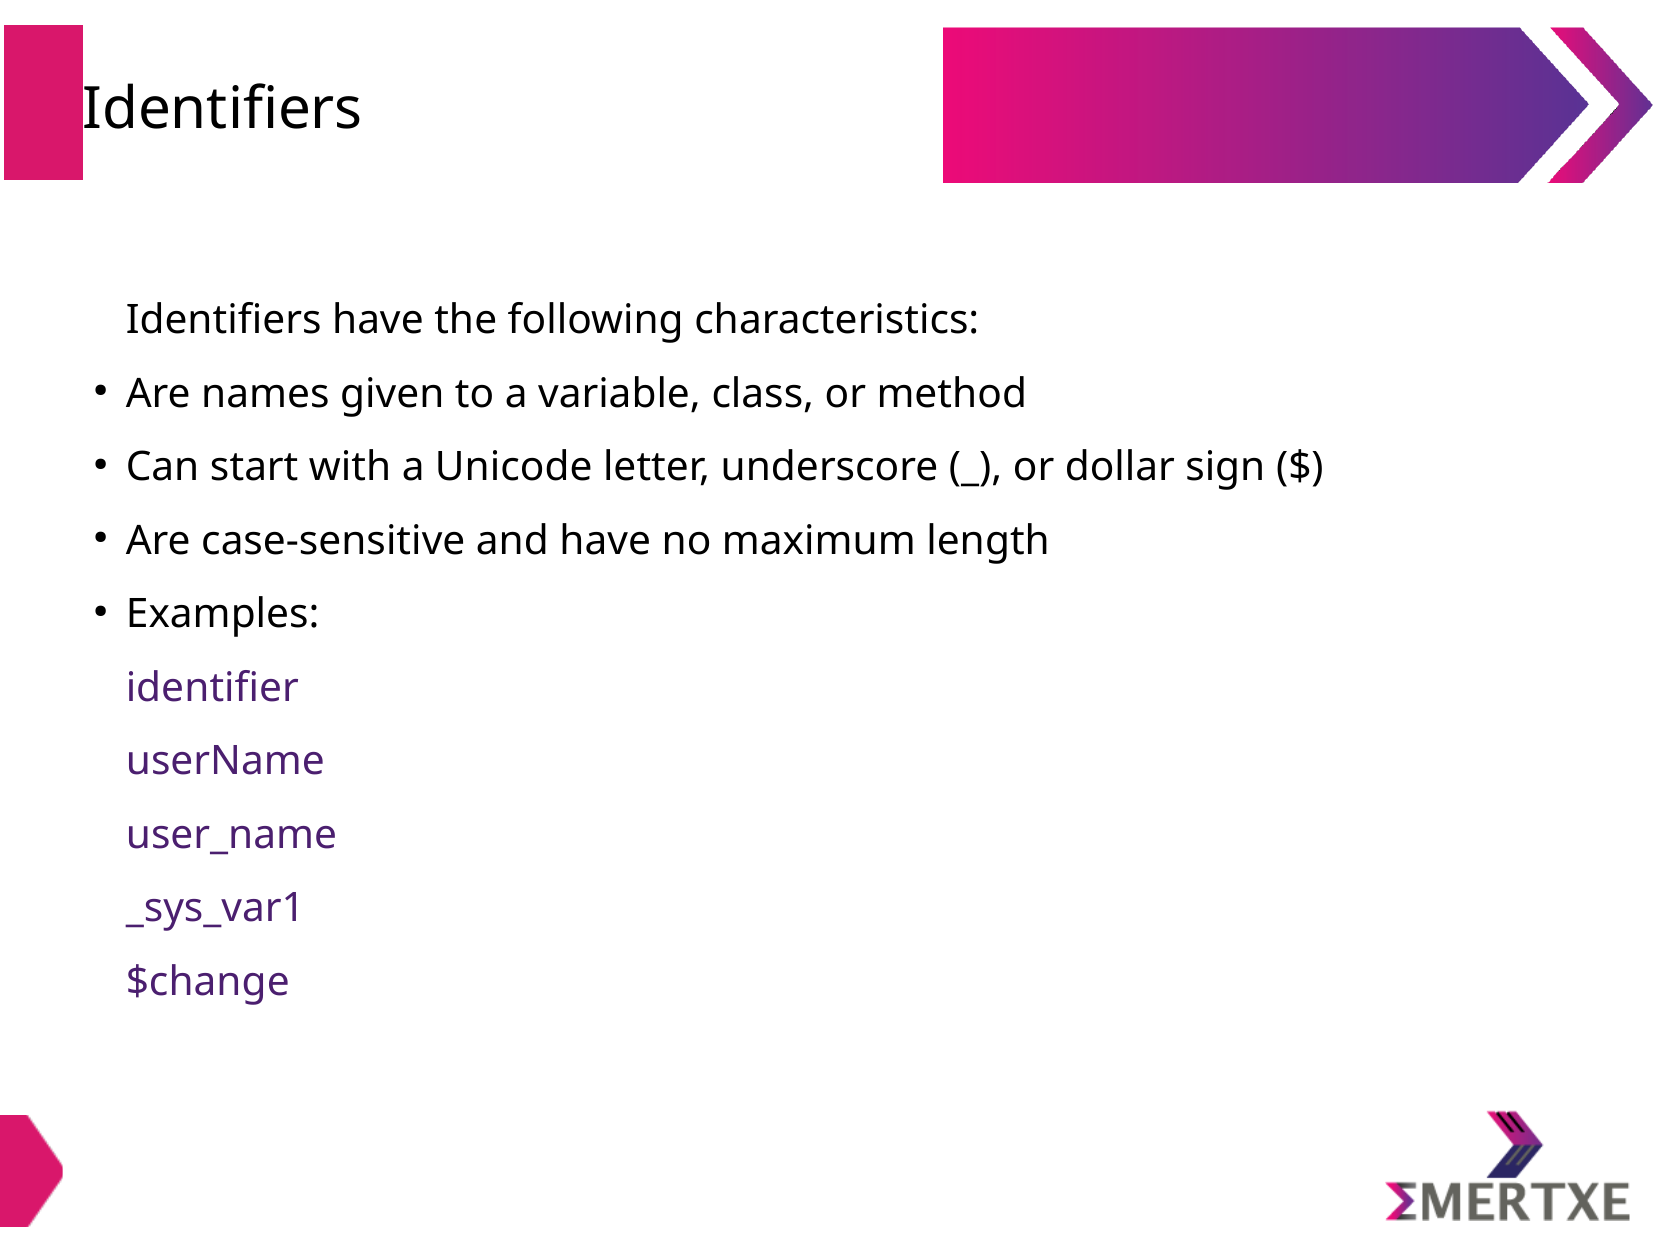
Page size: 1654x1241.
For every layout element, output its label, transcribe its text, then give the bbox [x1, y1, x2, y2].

list Identifiers have the following characteristics: Are names given to a variable, class, or method Can start with a Unicode letter, underscore (_), or dollar sign ($) Are case-sensitive and have no maximum length Examples: identifier userName user_name _sys_var1 $change [82, 290, 1571, 1010]
picture [1385, 1107, 1631, 1221]
picture [1571, 27, 1653, 183]
title Identifiers [82, 2, 1571, 210]
